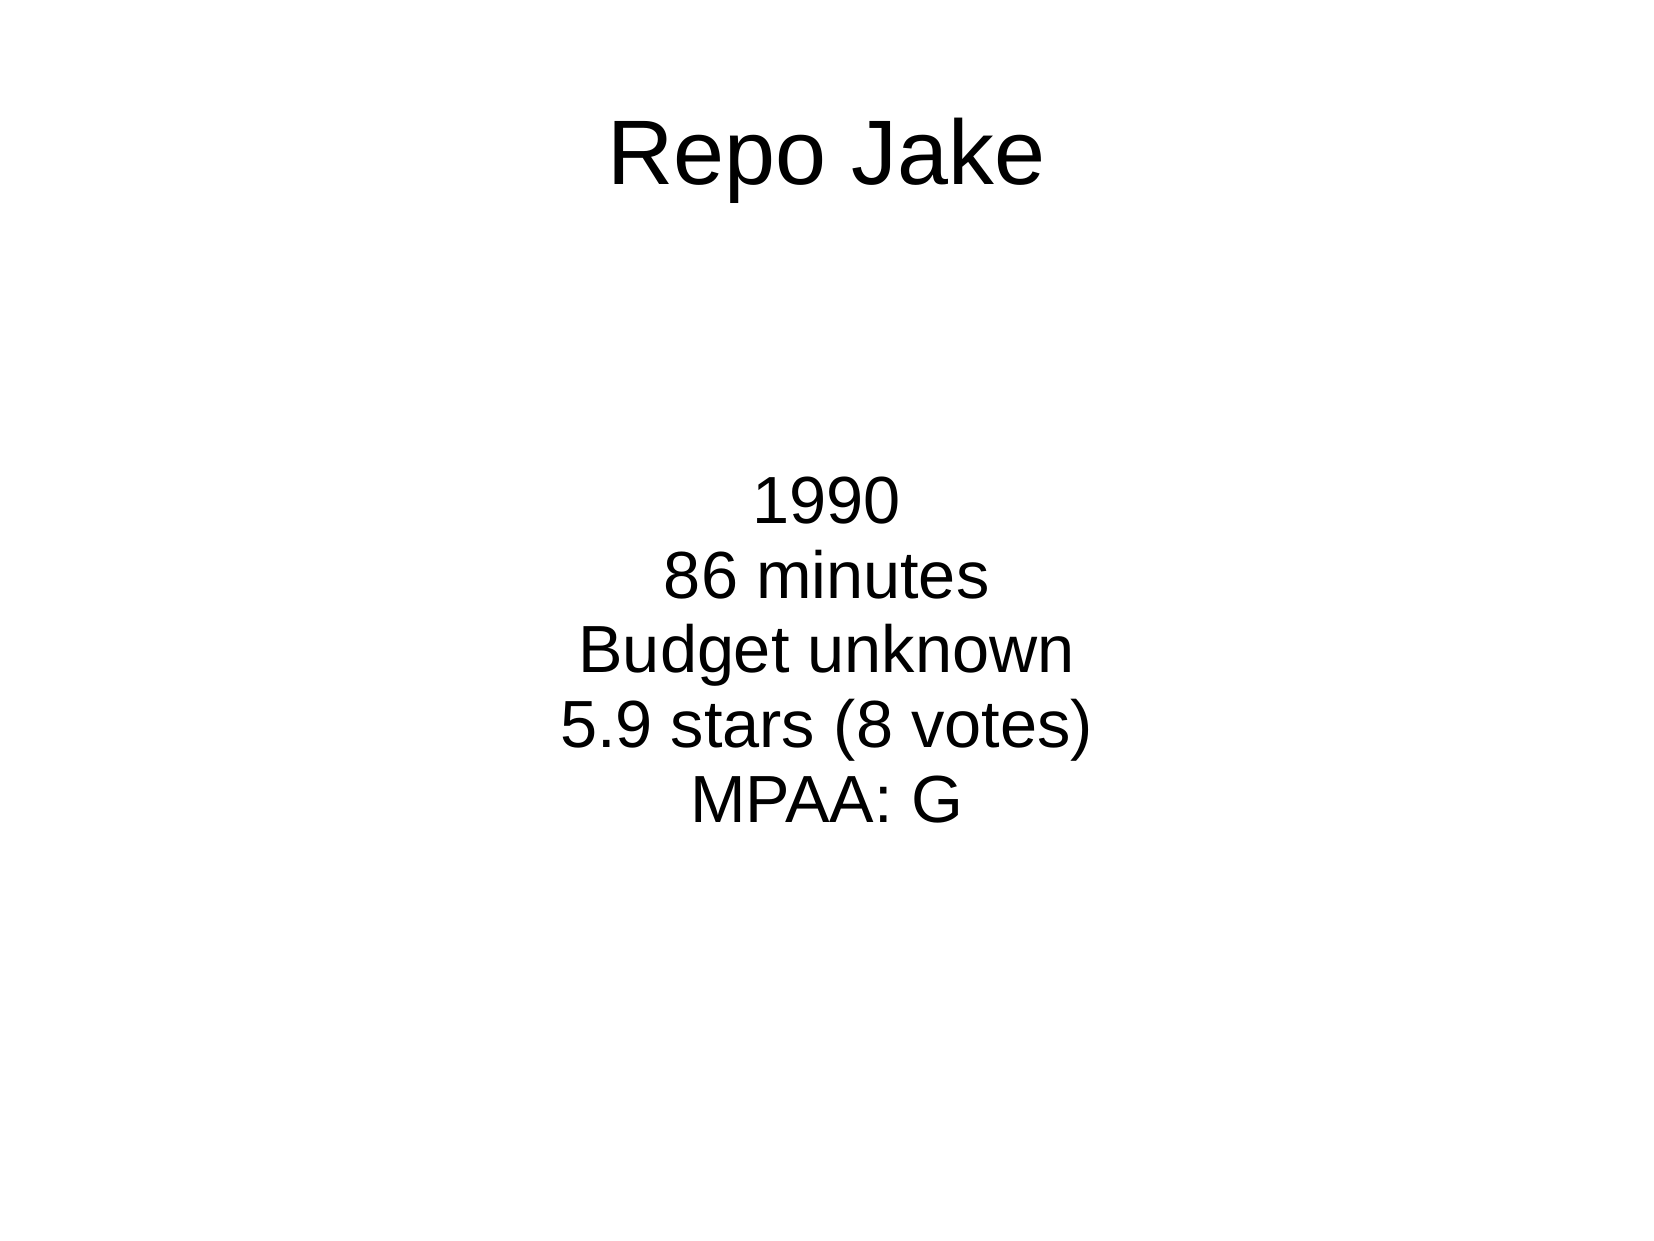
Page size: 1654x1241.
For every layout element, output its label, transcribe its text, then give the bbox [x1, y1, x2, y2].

subtitle 1990 86 minutes Budget unknown 5.9 stars (8 votes) MPAA: G [82, 290, 1571, 1010]
title Repo Jake [82, 49, 1571, 257]
